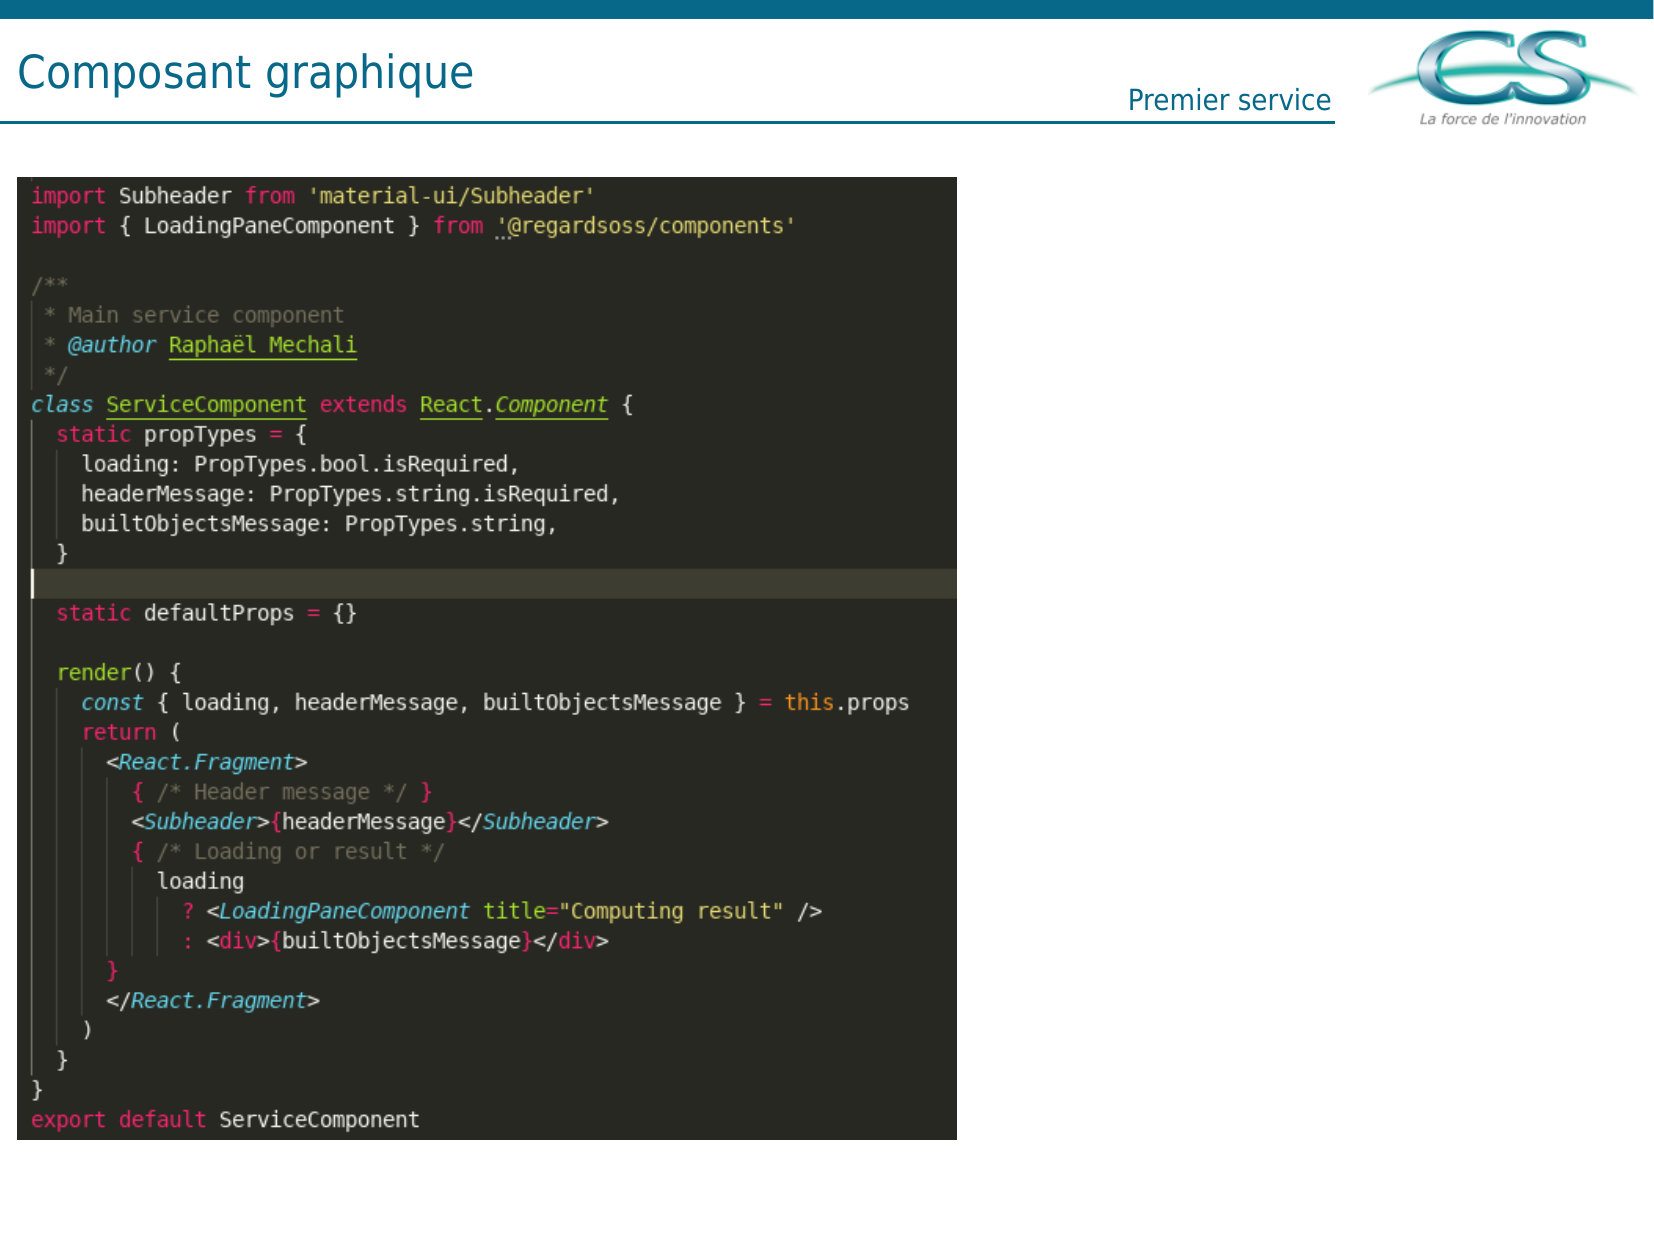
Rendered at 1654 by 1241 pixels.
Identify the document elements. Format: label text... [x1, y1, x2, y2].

title Composant graphique [17, 46, 1368, 106]
picture [17, 177, 957, 1140]
picture [1368, 28, 1642, 128]
text_box Premier service [1116, 71, 1359, 164]
